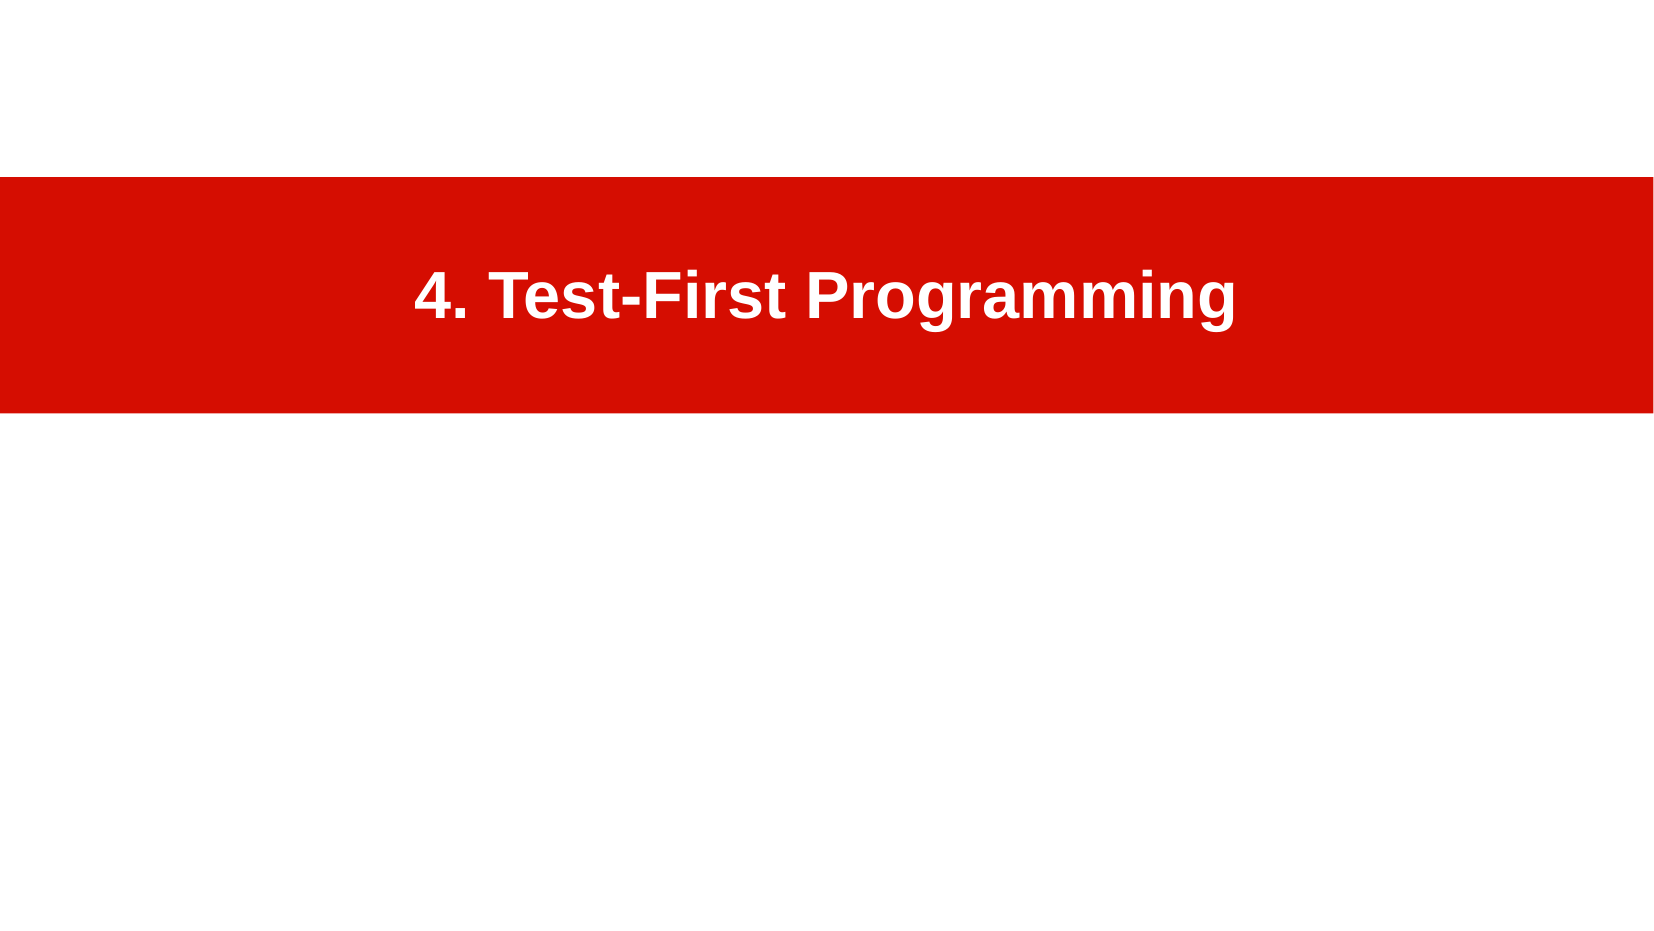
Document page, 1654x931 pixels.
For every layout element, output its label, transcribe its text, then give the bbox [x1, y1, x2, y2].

title 4. Test-First Programming [0, 177, 1654, 414]
